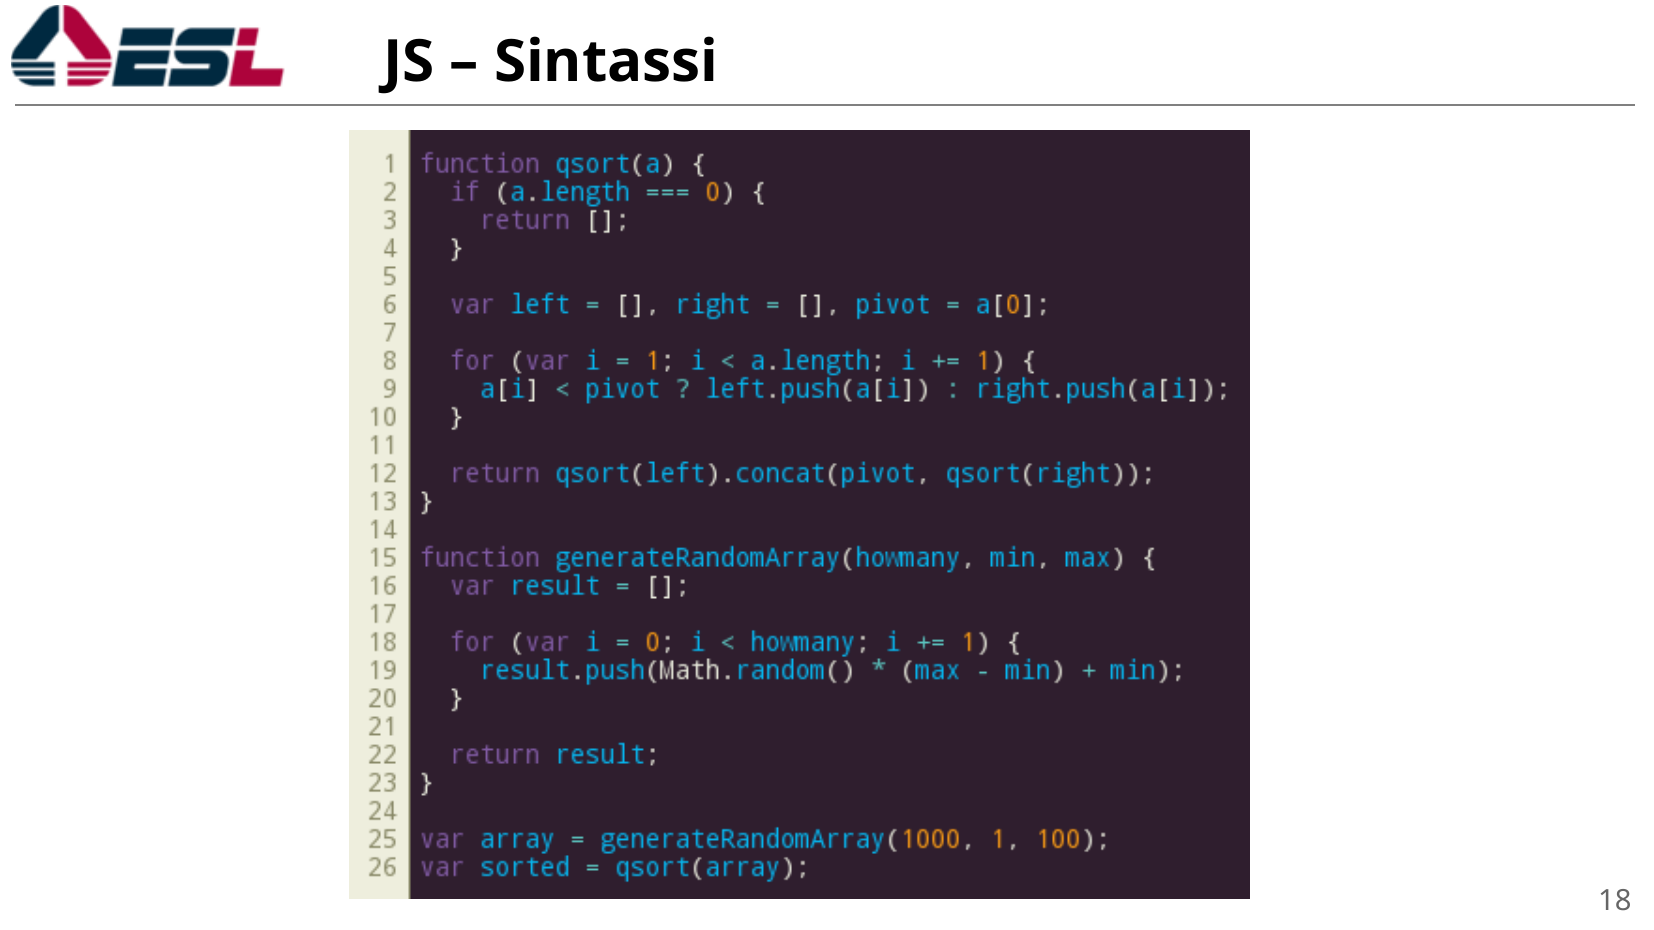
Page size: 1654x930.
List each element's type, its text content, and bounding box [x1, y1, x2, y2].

picture [11, 5, 288, 90]
title JS – Sintassi [335, 0, 1653, 103]
picture [349, 130, 1250, 900]
